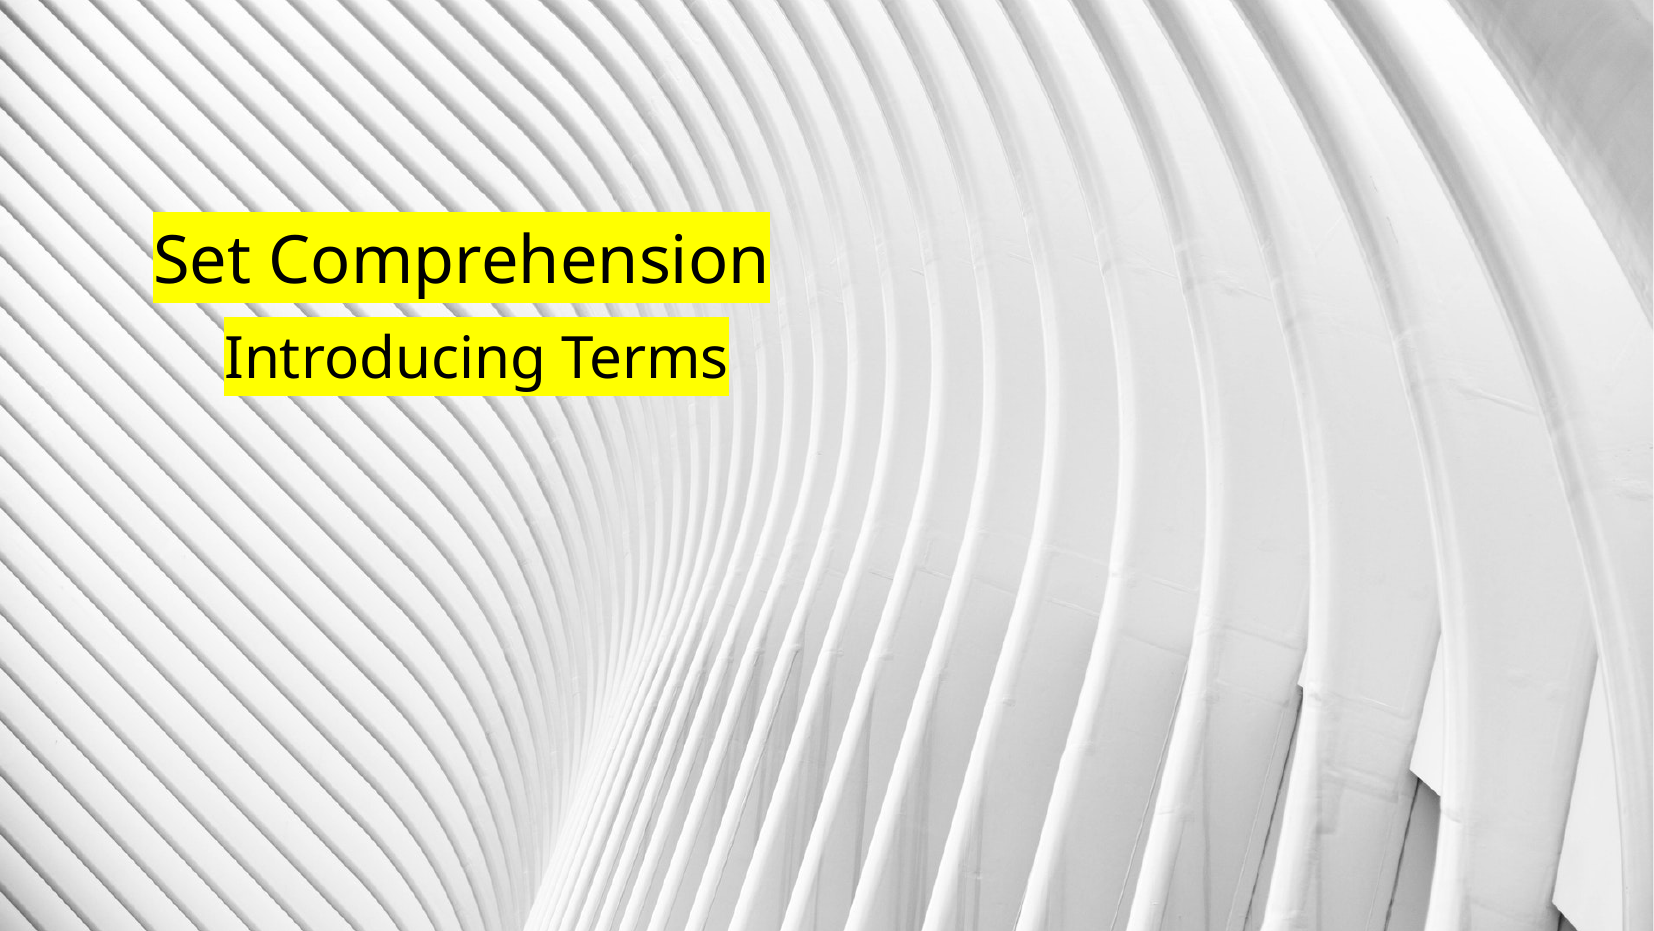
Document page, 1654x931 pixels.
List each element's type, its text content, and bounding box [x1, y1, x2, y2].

picture [0, 0, 1654, 931]
list Set Comprehension Introducing Terms [82, 217, 1571, 839]
